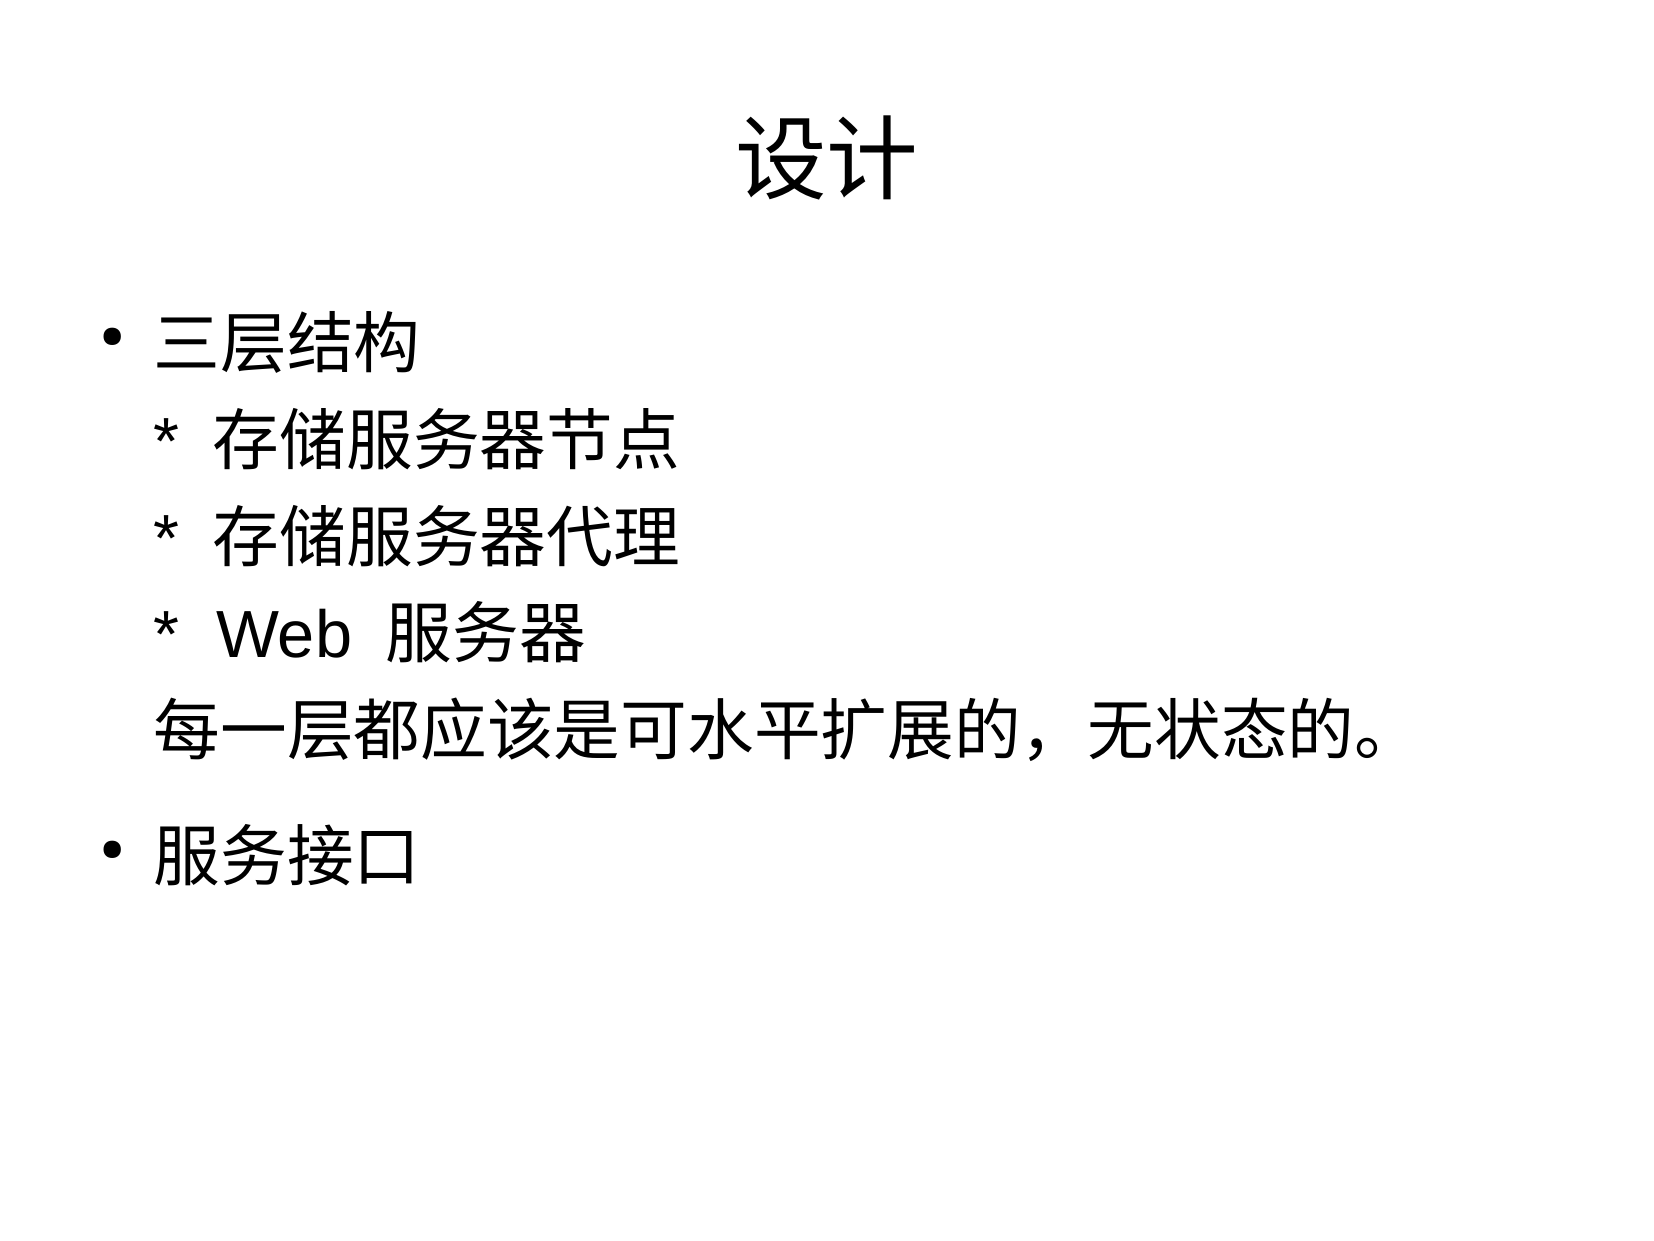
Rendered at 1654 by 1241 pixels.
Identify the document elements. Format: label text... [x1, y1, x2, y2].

list 三层结构 * 存储服务器节点 * 存储服务器代理 * Web 服务器 每一层都应该是可水平扩展的，无状态的。 服务接口 [82, 290, 1571, 1010]
title 设计 [82, 49, 1571, 257]
